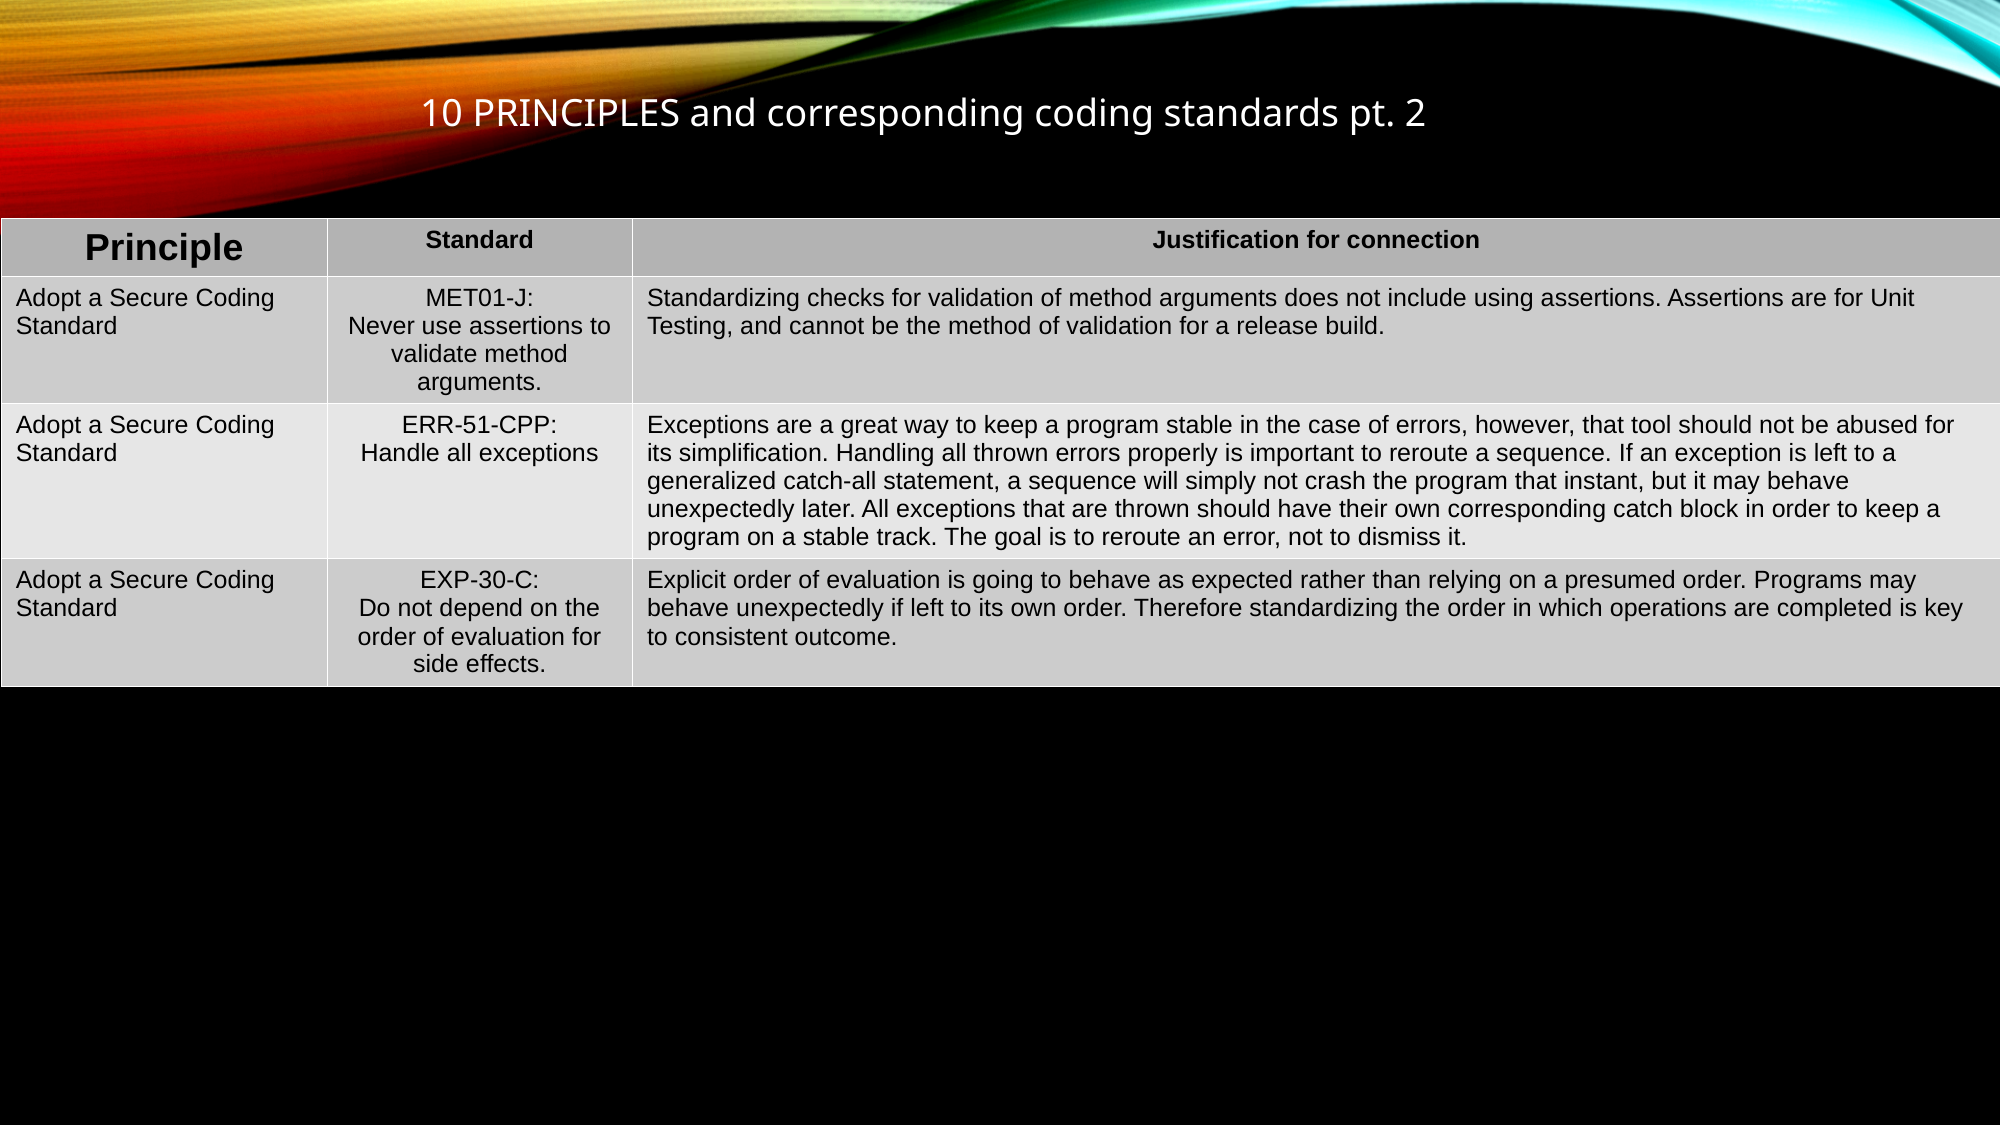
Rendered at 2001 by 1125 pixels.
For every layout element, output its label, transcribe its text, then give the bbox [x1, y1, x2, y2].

table_cell Exceptions are a great way to keep a program stable in the case of errors, however, that tool should not be abused for its simplification. Handling all thrown errors properly is important to reroute a sequence. If an exception is left to a generalized catch-all statement, a sequence will simply not crash the program that instant, but it may behave unexpectedly later. All exceptions that are thrown should have their own corresponding catch block in order to keep a program on a stable track. The goal is to reroute an error, not to dismiss it. [633, 404, 2000, 558]
table_header Standard [328, 219, 632, 276]
table_cell Adopt a Secure Coding Standard [2, 277, 327, 403]
table_cell Adopt a Secure Coding Standard [2, 404, 327, 558]
table_cell ERR-51-CPP: Handle all exceptions [328, 404, 632, 558]
table_cell MET01-J: Never use assertions to validate method arguments. [328, 277, 632, 403]
table_header Principle [2, 219, 327, 276]
table_cell Adopt a Secure Coding Standard [2, 559, 327, 686]
table_header Justification for connection [633, 219, 2000, 276]
table_cell Explicit order of evaluation is going to behave as expected rather than relying on a presumed order. Programs may behave unexpectedly if left to its own order. Therefore standardizing the order in which operations are completed is key to consistent outcome. [633, 559, 2000, 686]
title 10 PRINCIPLES and corresponding coding standards pt. 2 [405, 29, 1651, 150]
table_cell EXP-30-C: Do not depend on the order of evaluation for side effects. [328, 559, 632, 686]
table_cell Standardizing checks for validation of method arguments does not include using assertions. Assertions are for Unit Testing, and cannot be the method of validation for a release build. [633, 277, 2000, 403]
picture [0, 0, 2000, 218]
